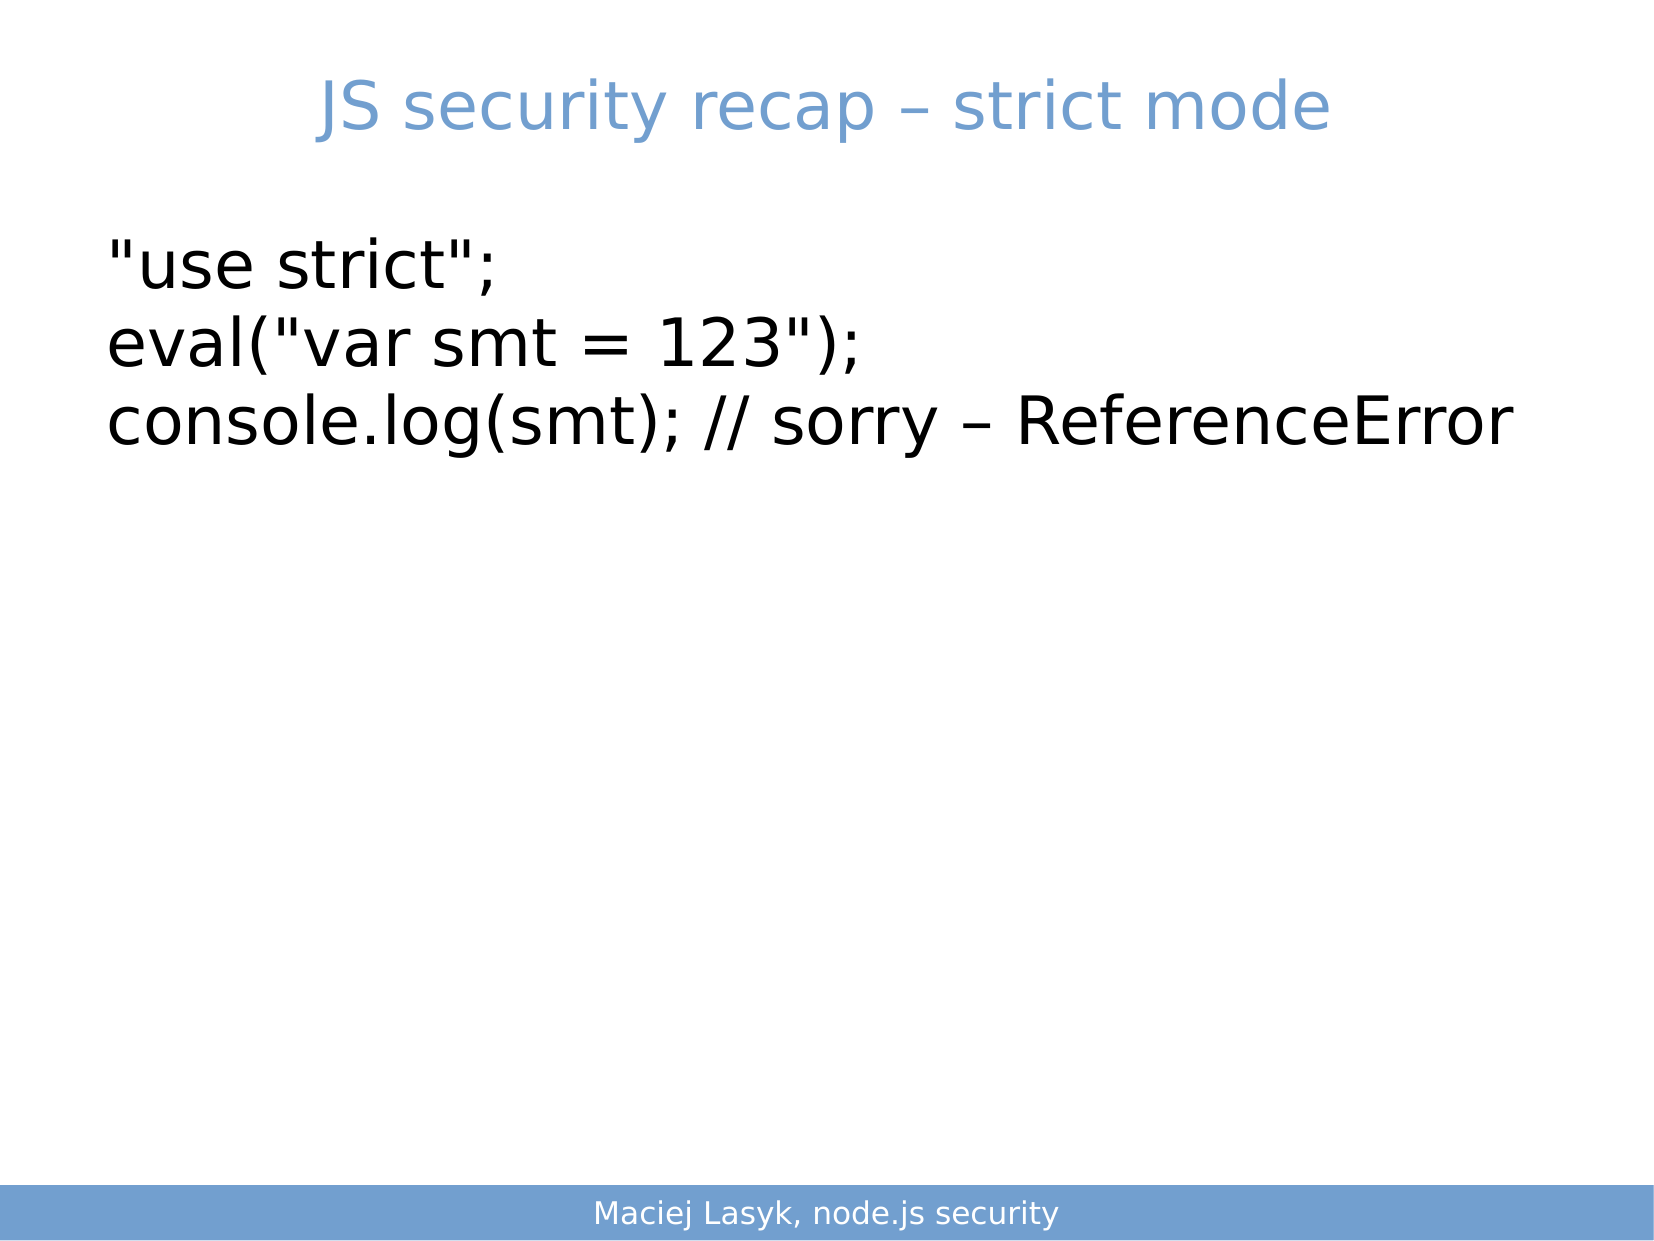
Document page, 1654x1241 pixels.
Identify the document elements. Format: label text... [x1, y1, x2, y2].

text_box "use strict"; eval("var smt = 123"); console.log(smt); // sorry – ReferenceError [91, 219, 1562, 481]
text_box JS security recap – strict mode [304, 60, 1349, 153]
text_box [0, 1185, 1654, 1241]
text_box Maciej Lasyk, node.js security [578, 1188, 1076, 1240]
